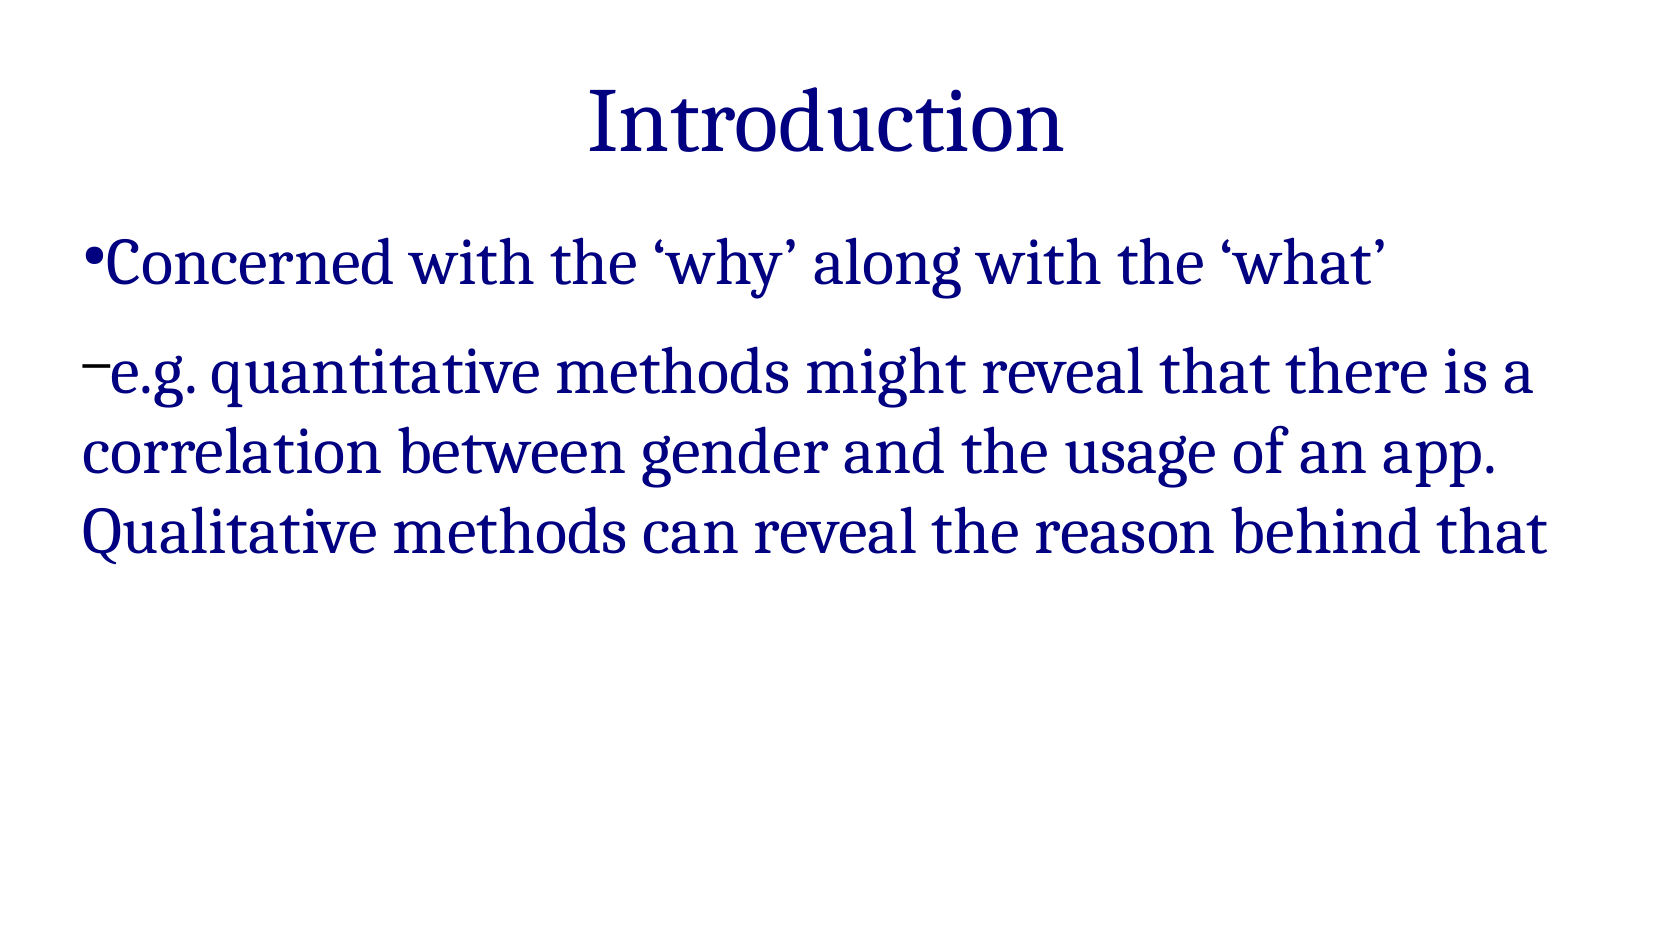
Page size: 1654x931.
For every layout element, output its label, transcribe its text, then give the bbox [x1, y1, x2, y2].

list Concerned with the ‘why’ along with the ‘what’ e.g. quantitative methods might reveal that there is a correlation between gender and the usage of an app. Qualitative methods can reveal the reason behind that [82, 217, 1571, 758]
title Introduction [82, 37, 1571, 193]
